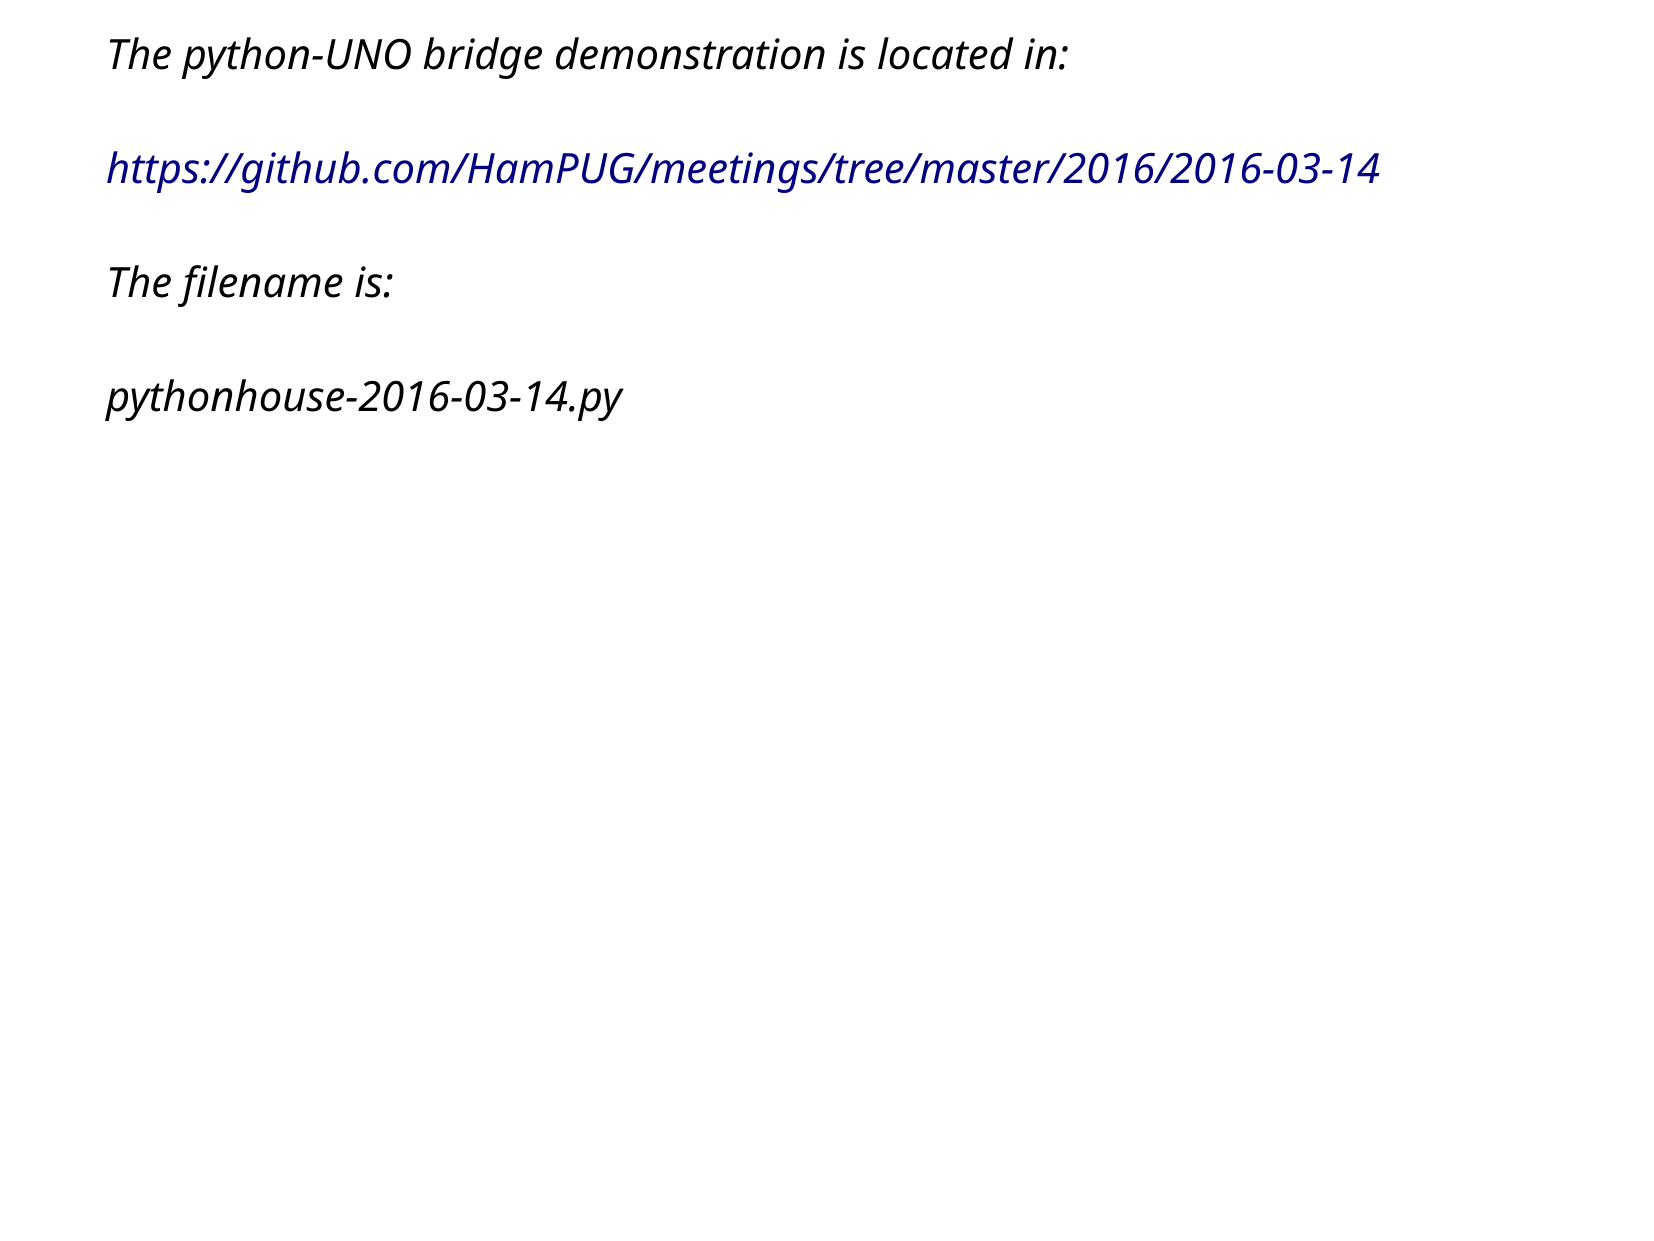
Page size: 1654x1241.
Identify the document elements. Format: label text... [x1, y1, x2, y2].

title The python-UNO bridge demonstration is located in: https://github.com/HamPUG/meetings/tree/master/2016/2016-03-14 The filename is: pythonhouse-2016-03-14.py [106, 35, 1595, 414]
